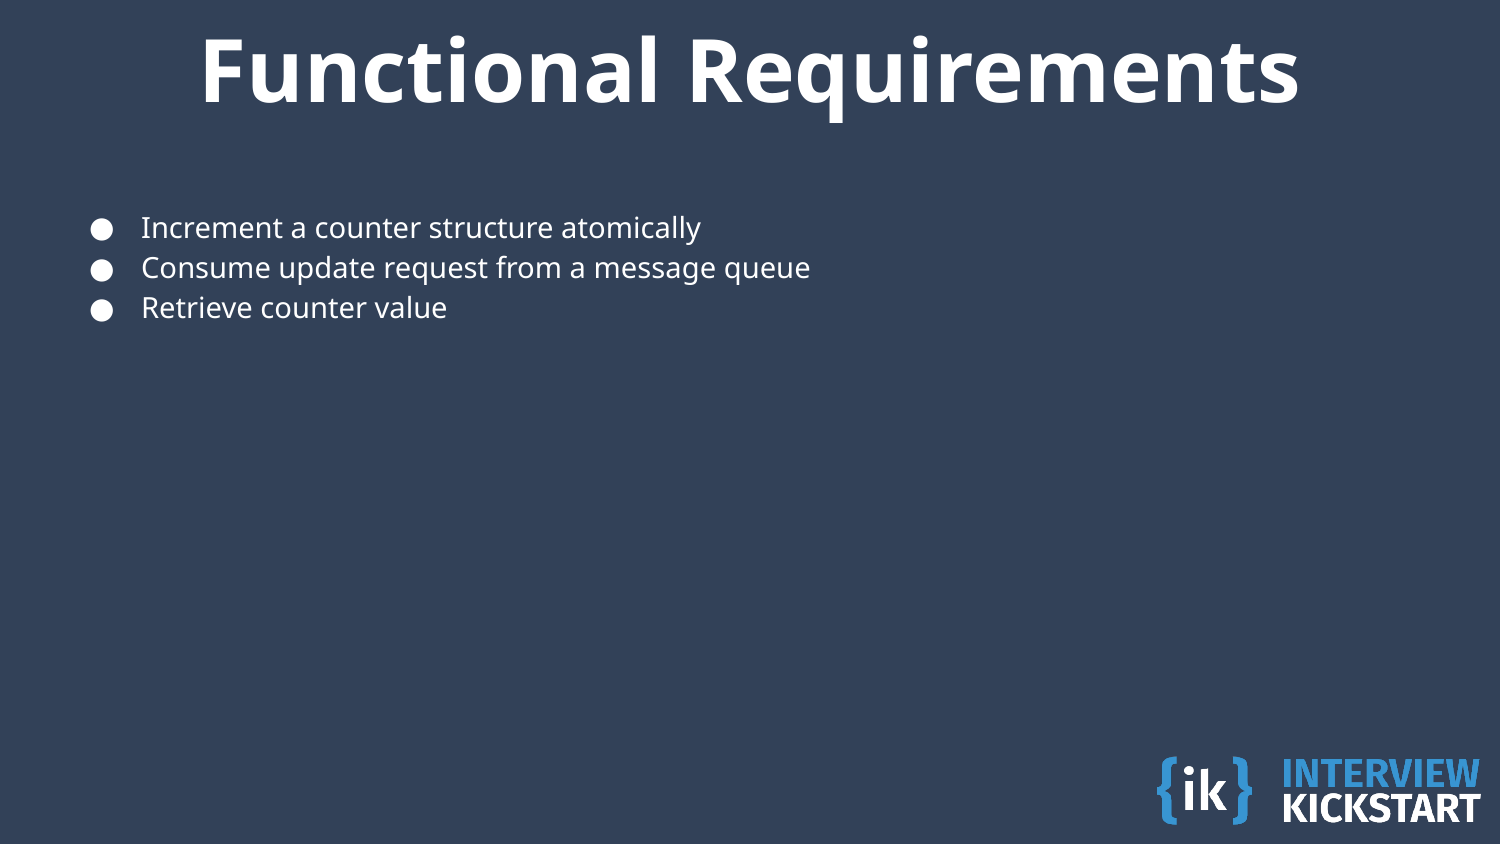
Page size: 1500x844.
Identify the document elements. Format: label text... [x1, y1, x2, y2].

list Increment a counter structure atomically Consume update request from a message queue Retrieve counter value [51, 189, 1449, 750]
title Functional Requirements [51, 0, 1449, 94]
picture [1151, 751, 1491, 830]
